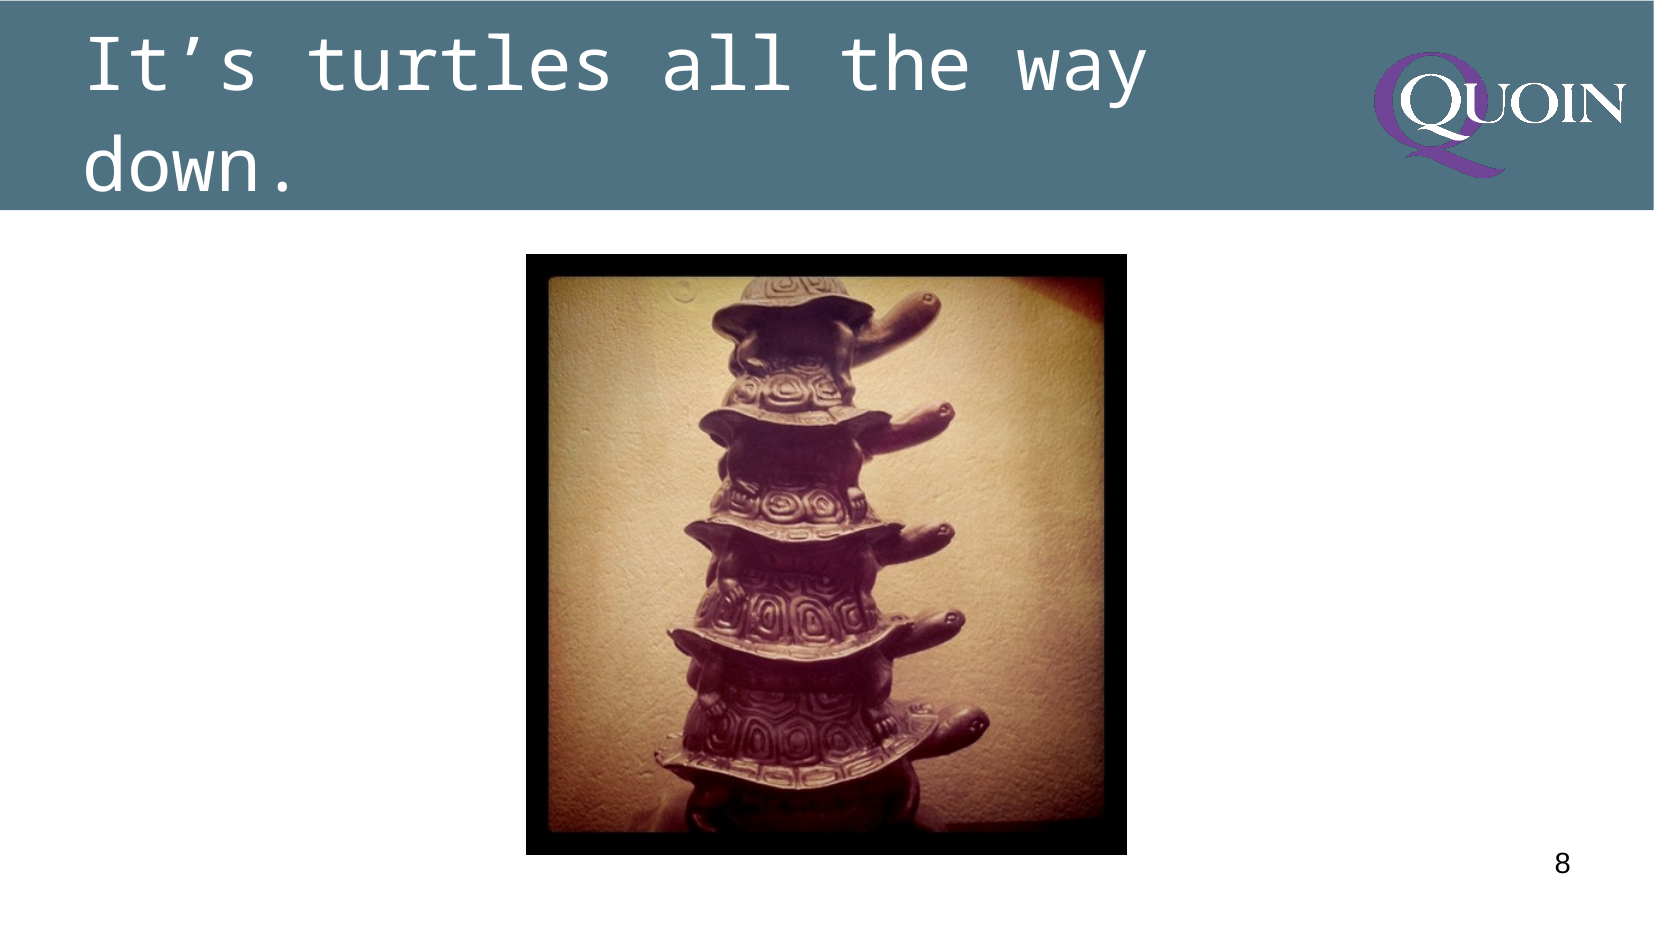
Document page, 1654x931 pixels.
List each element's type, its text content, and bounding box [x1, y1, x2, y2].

picture [526, 254, 1127, 856]
picture [1372, 49, 1654, 180]
title It’s turtles all the way down. [82, 35, 1235, 189]
